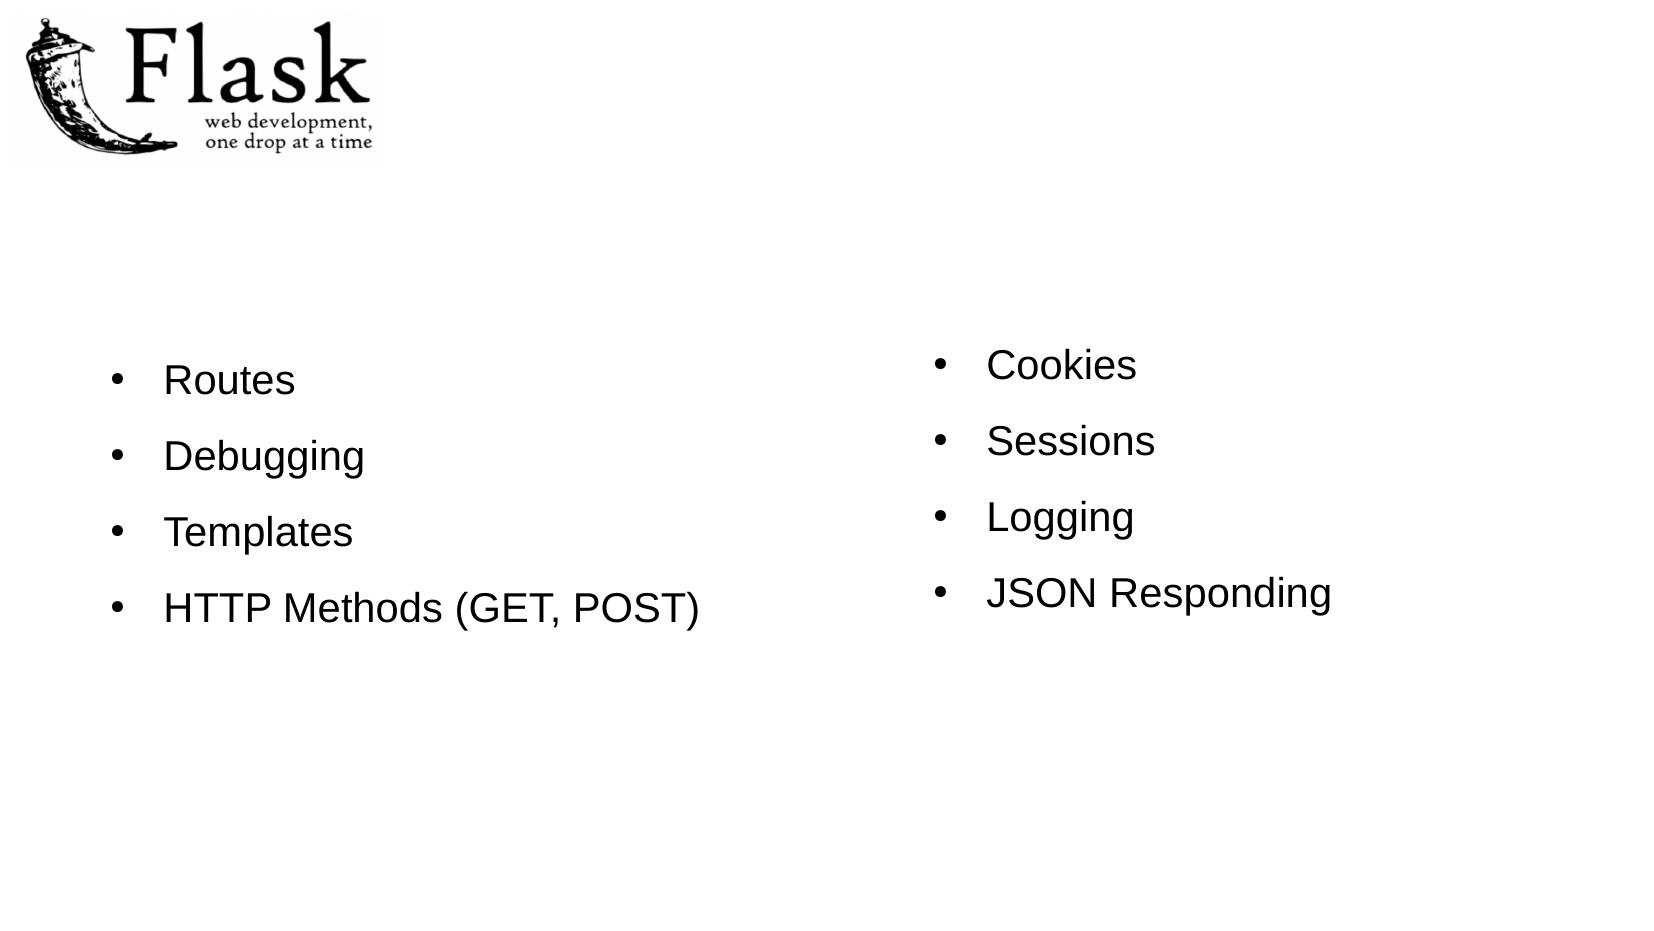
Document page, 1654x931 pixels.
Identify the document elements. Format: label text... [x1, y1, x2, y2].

picture [7, 11, 383, 166]
list Routes Debugging Templates HTTP Methods (GET, POST) [92, 280, 798, 739]
list Cookies Sessions Logging JSON Responding [915, 265, 1621, 806]
